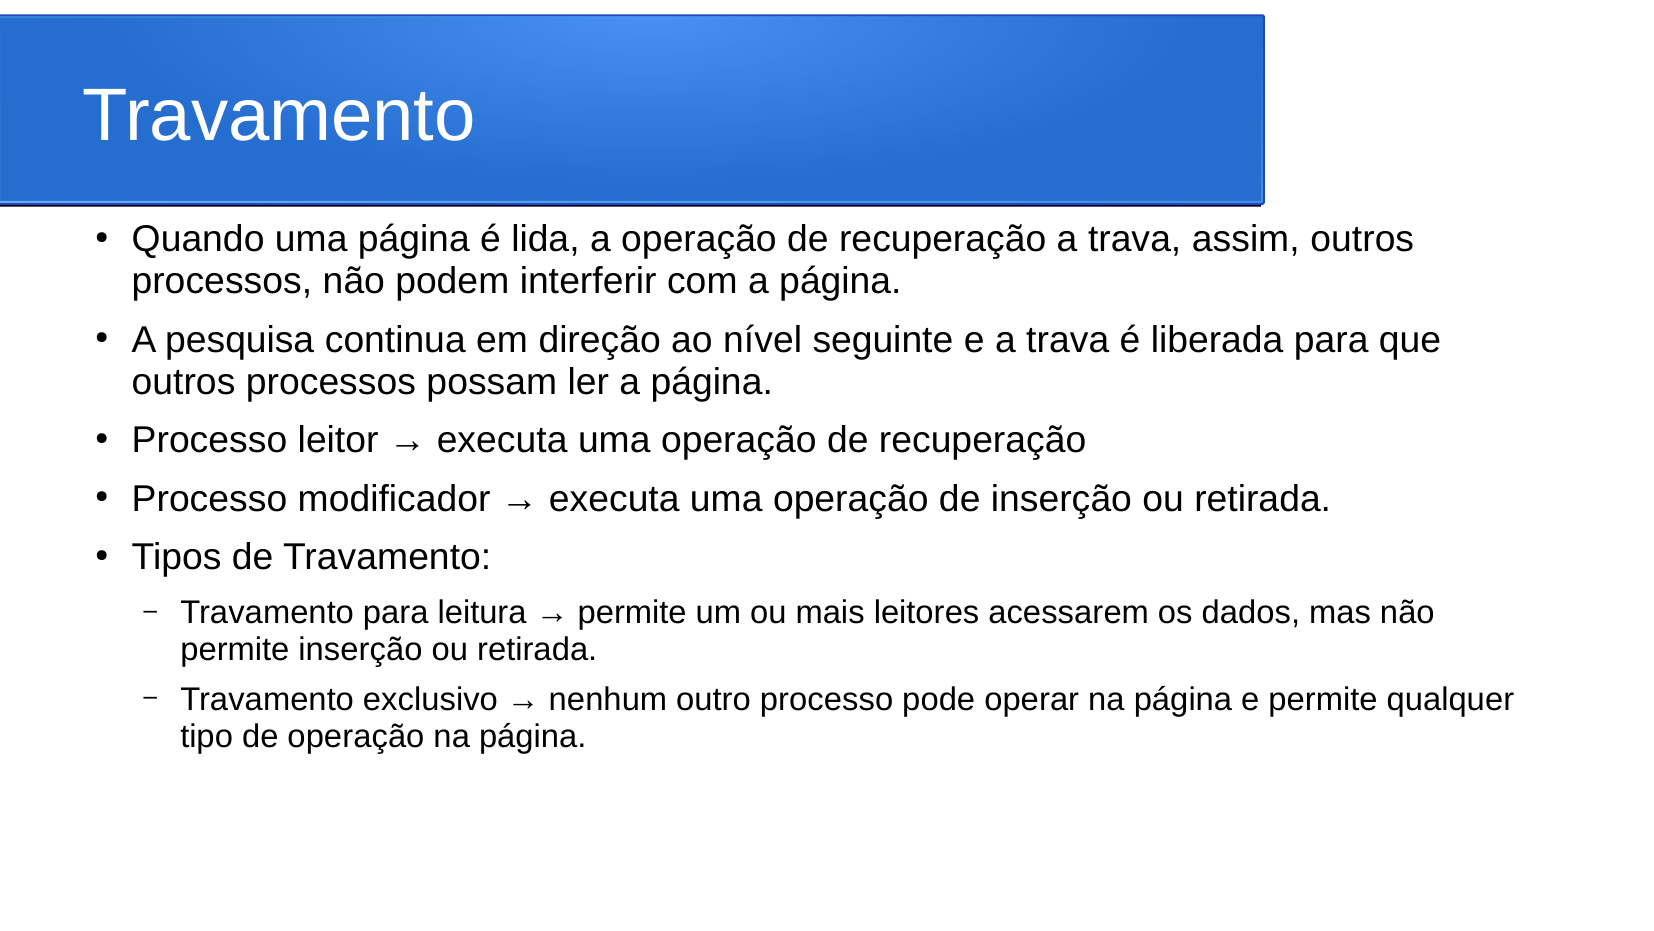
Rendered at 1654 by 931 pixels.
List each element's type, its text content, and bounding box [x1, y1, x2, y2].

list Quando uma página é lida, a operação de recuperação a trava, assim, outros processos, não podem interferir com a página. A pesquisa continua em direção ao nível seguinte e a trava é liberada para que outros processos possam ler a página. Processo leitor → executa uma operação de recuperação Processo modificador → executa uma operação de inserção ou retirada. Tipos de Travamento: Travamento para leitura → permite um ou mais leitores acessarem os dados, mas não permite inserção ou retirada. Travamento exclusivo → nenhum outro processo pode operar na página e permite qualquer tipo de operação na página. [82, 217, 1538, 758]
title Travamento [82, 37, 1250, 193]
